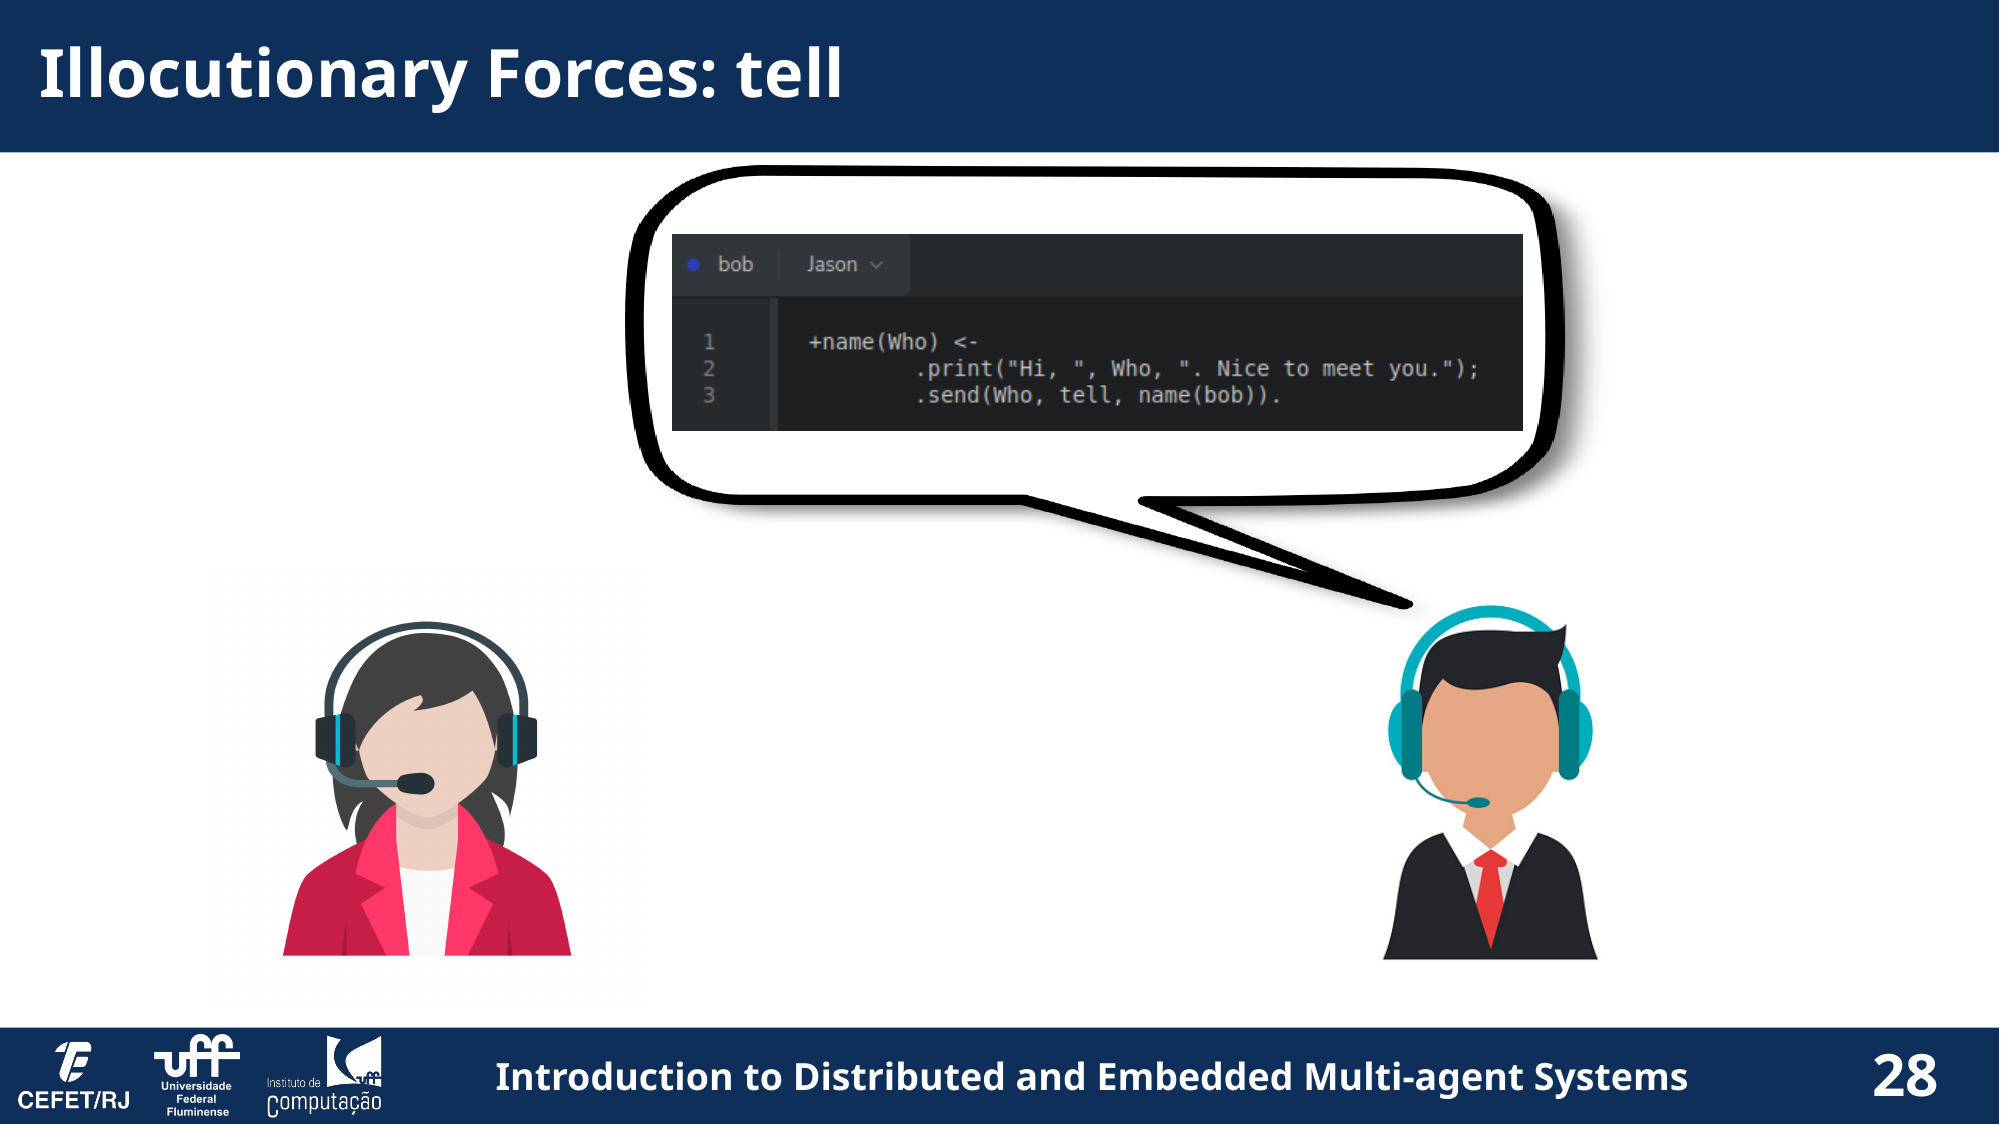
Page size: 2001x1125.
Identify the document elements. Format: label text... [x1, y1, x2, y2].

text_box Illocutionary Forces: tell [25, 23, 1999, 119]
picture [265, 1033, 383, 1118]
picture [205, 165, 1713, 1011]
picture [18, 1021, 129, 1125]
picture [153, 1033, 241, 1121]
